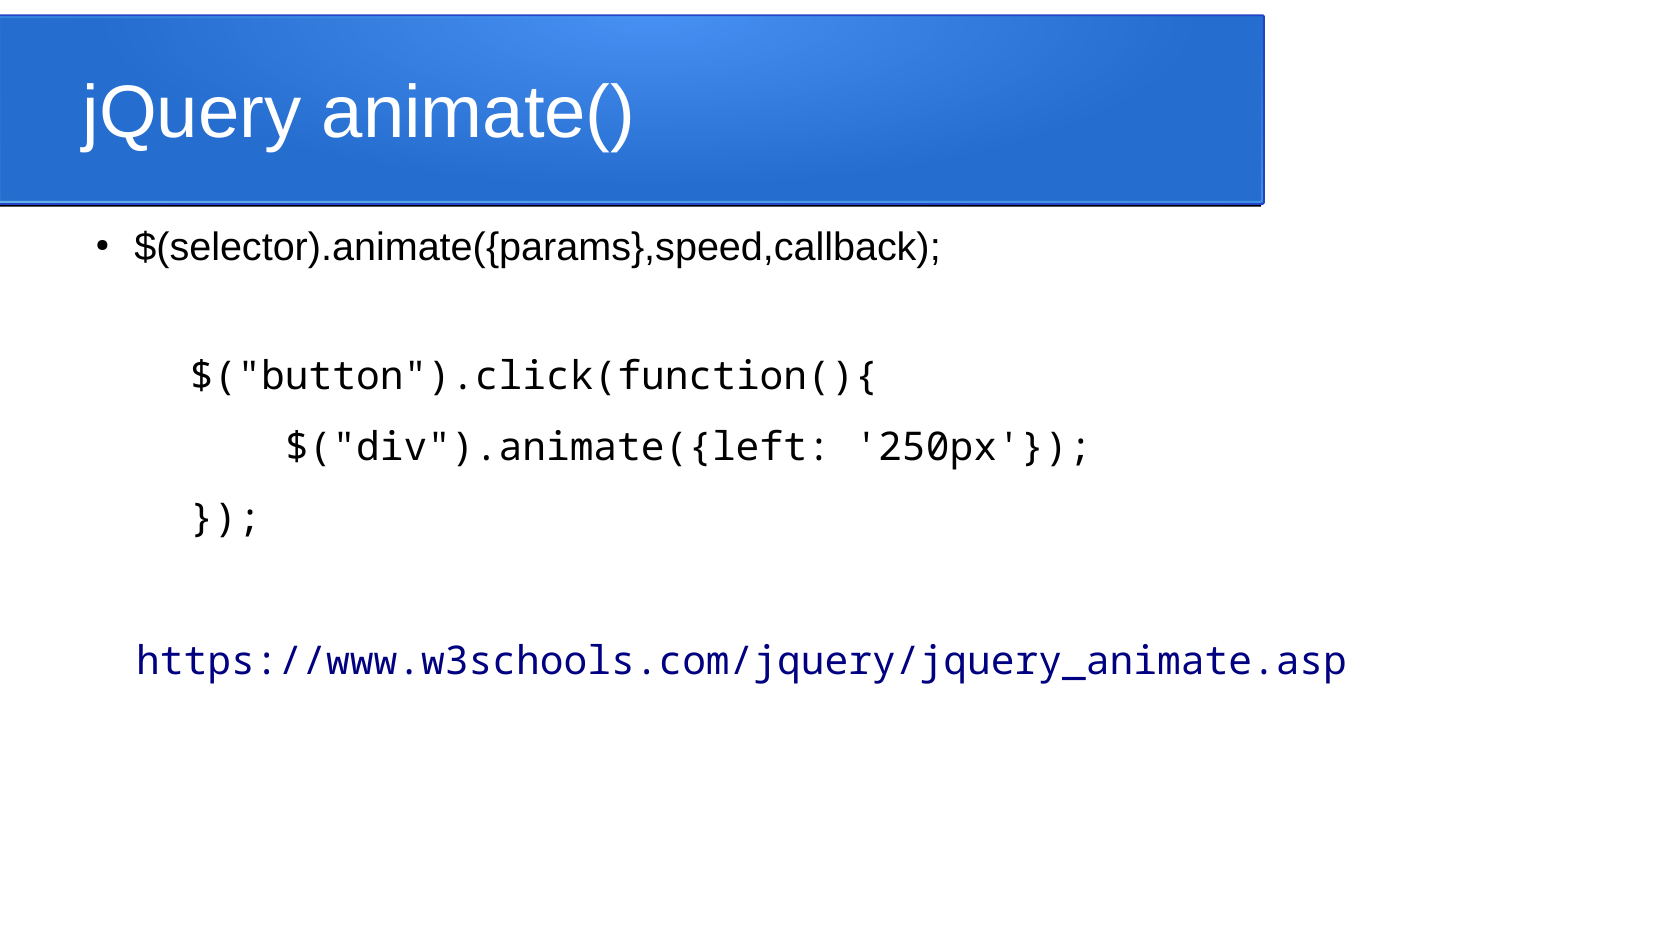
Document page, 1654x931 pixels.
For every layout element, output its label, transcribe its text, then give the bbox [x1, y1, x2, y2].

title jQuery animate() [82, 35, 1235, 189]
list $(selector).animate({params},speed,callback); $("button").click(function(){ $("div").animate({left: '250px'}); }); https://www.w3schools.com/jquery/jquery_animate.asp [82, 224, 1571, 764]
